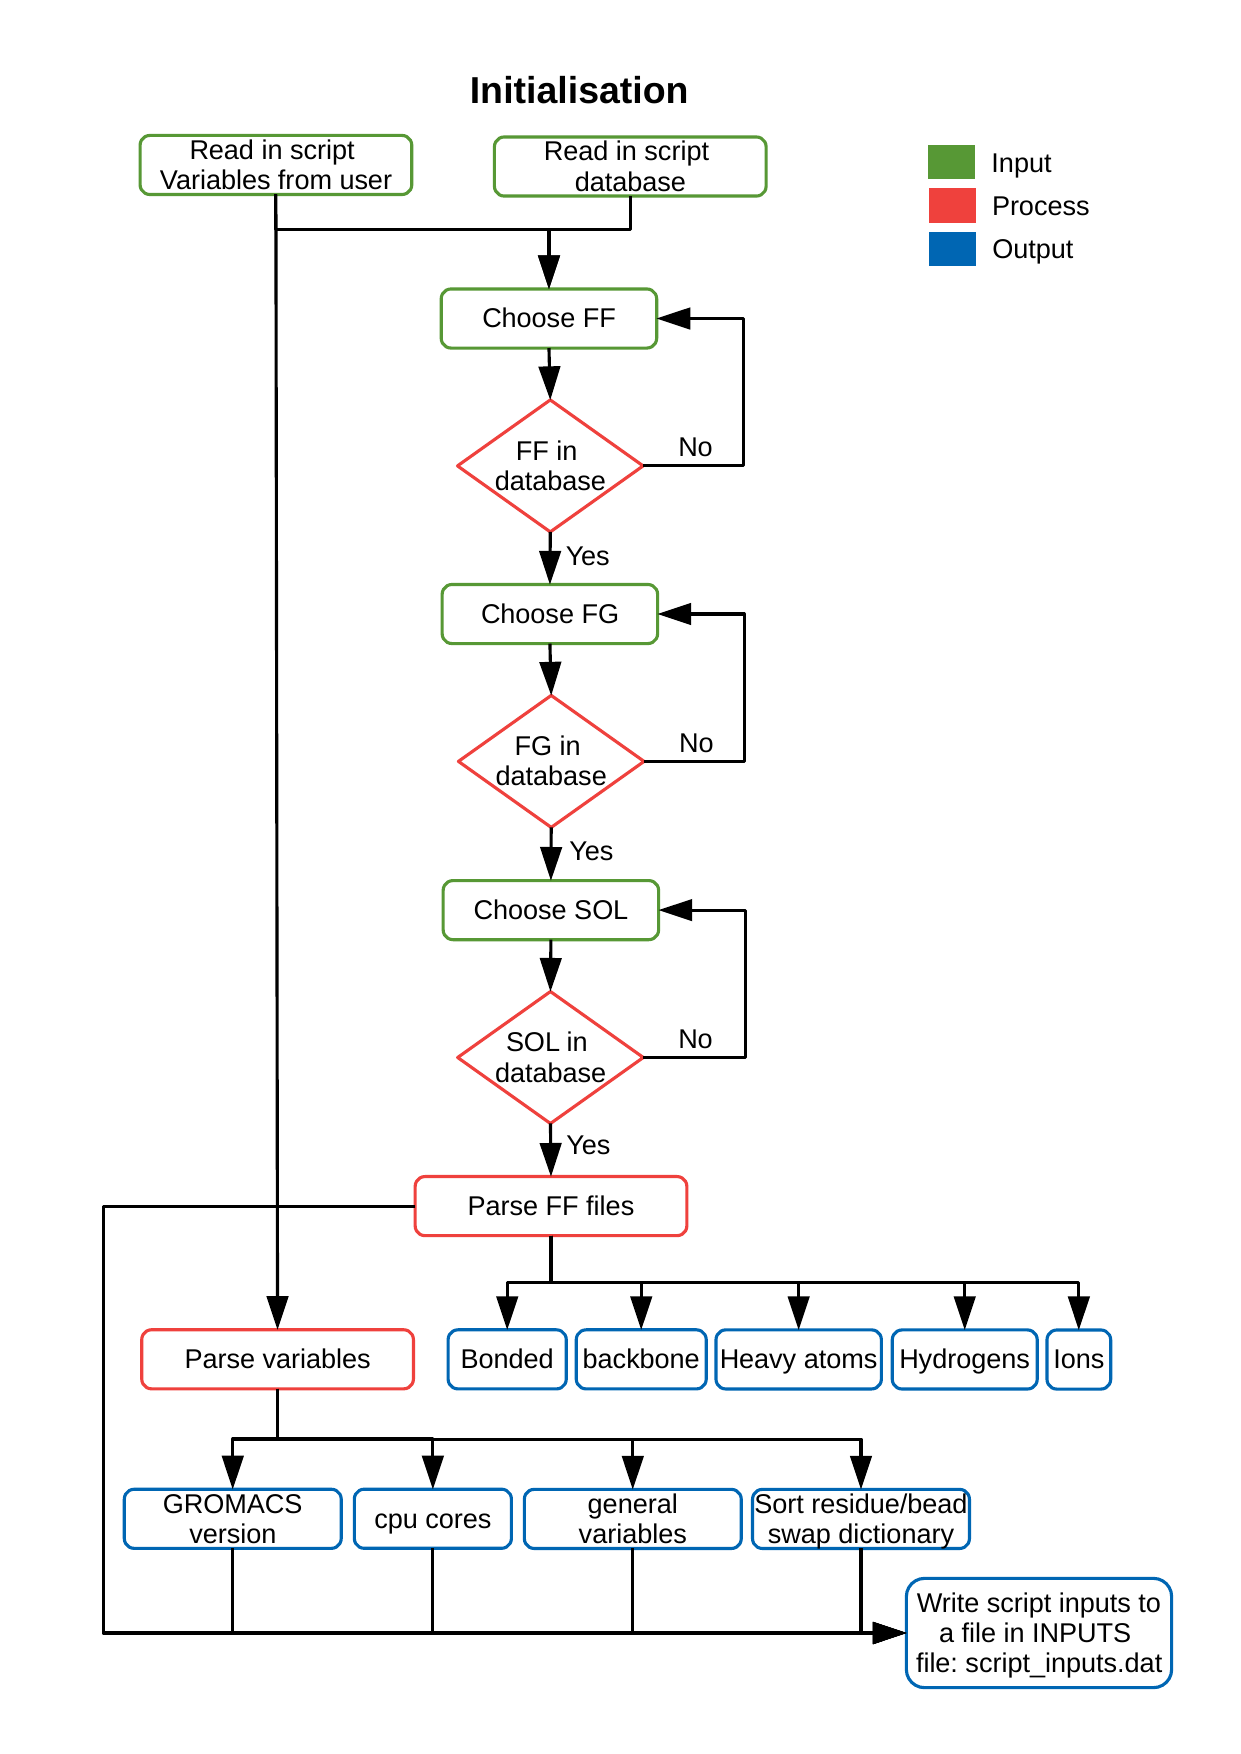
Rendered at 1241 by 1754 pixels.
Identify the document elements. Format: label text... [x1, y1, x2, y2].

text_box Output [977, 229, 1112, 273]
text_box Initialisation [310, 62, 849, 152]
text_box cpu cores [354, 1489, 512, 1549]
text_box [928, 145, 975, 179]
text_box Process [977, 183, 1112, 229]
text_box SOL in database [457, 991, 643, 1123]
text_box GROMACS version [124, 1489, 342, 1549]
text_box Choose FG [442, 584, 658, 644]
text_box Bonded [448, 1329, 567, 1389]
text_box Read in script Variables from user [140, 135, 412, 195]
text_box No [663, 424, 728, 483]
text_box FF in database [457, 400, 643, 531]
text_box Parse variables [141, 1329, 414, 1389]
text_box [929, 188, 976, 223]
text_box Sort residue/bead swap dictionary [752, 1489, 970, 1549]
text_box Choose FF [441, 288, 657, 349]
text_box Parse FF files [415, 1176, 687, 1236]
text_box Hydrogens [892, 1329, 1038, 1390]
text_box backbone [576, 1329, 707, 1389]
text_box Heavy atoms [715, 1329, 882, 1389]
text_box Yes [554, 828, 629, 904]
text_box Input [976, 140, 1111, 186]
text_box Ions [1046, 1329, 1111, 1390]
text_box [929, 232, 976, 266]
text_box Read in script database [494, 136, 767, 197]
text_box Write script inputs to a file in INPUTS file: script_inputs.dat [906, 1578, 1172, 1688]
text_box Yes [551, 1122, 627, 1199]
text_box Yes [551, 533, 626, 584]
text_box general variables [524, 1489, 742, 1549]
text_box No [664, 720, 729, 778]
text_box No [663, 1016, 728, 1075]
text_box FG in database [458, 695, 644, 827]
text_box Choose SOL [443, 880, 659, 940]
